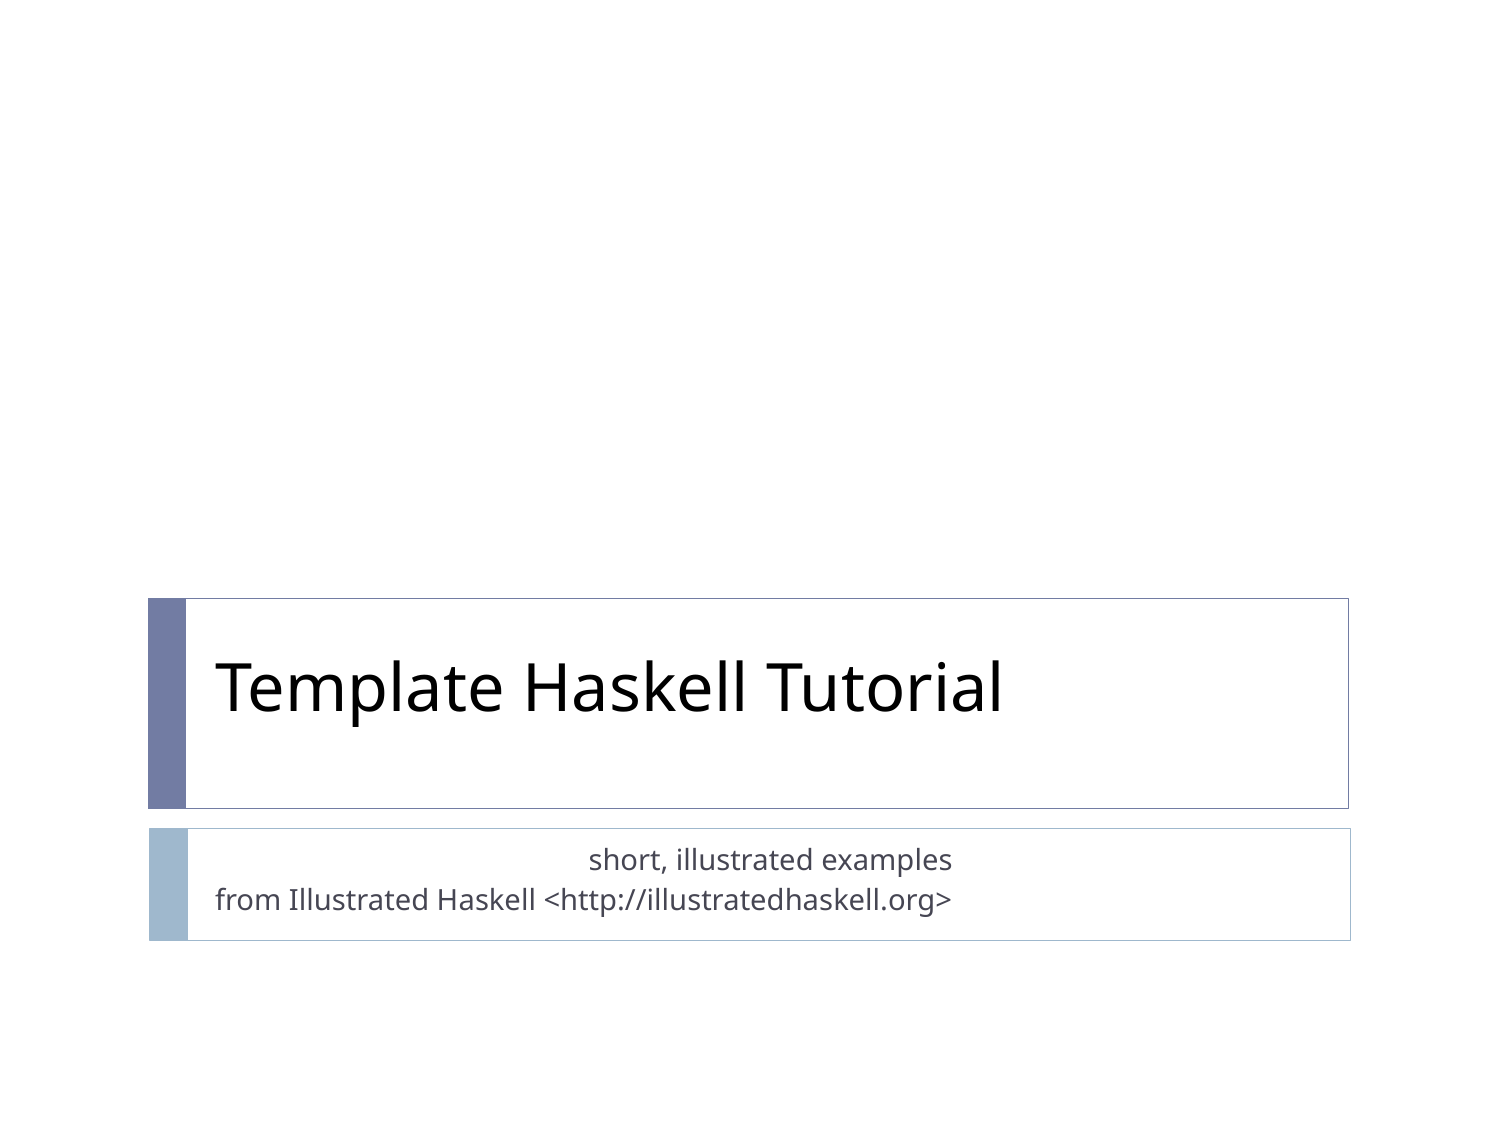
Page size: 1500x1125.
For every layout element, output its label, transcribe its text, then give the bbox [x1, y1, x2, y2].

title Template Haskell Tutorial [200, 637, 1326, 801]
subtitle short, illustrated examples from Illustrated Haskell <http://illustratedhaskell.org> [200, 840, 1326, 929]
